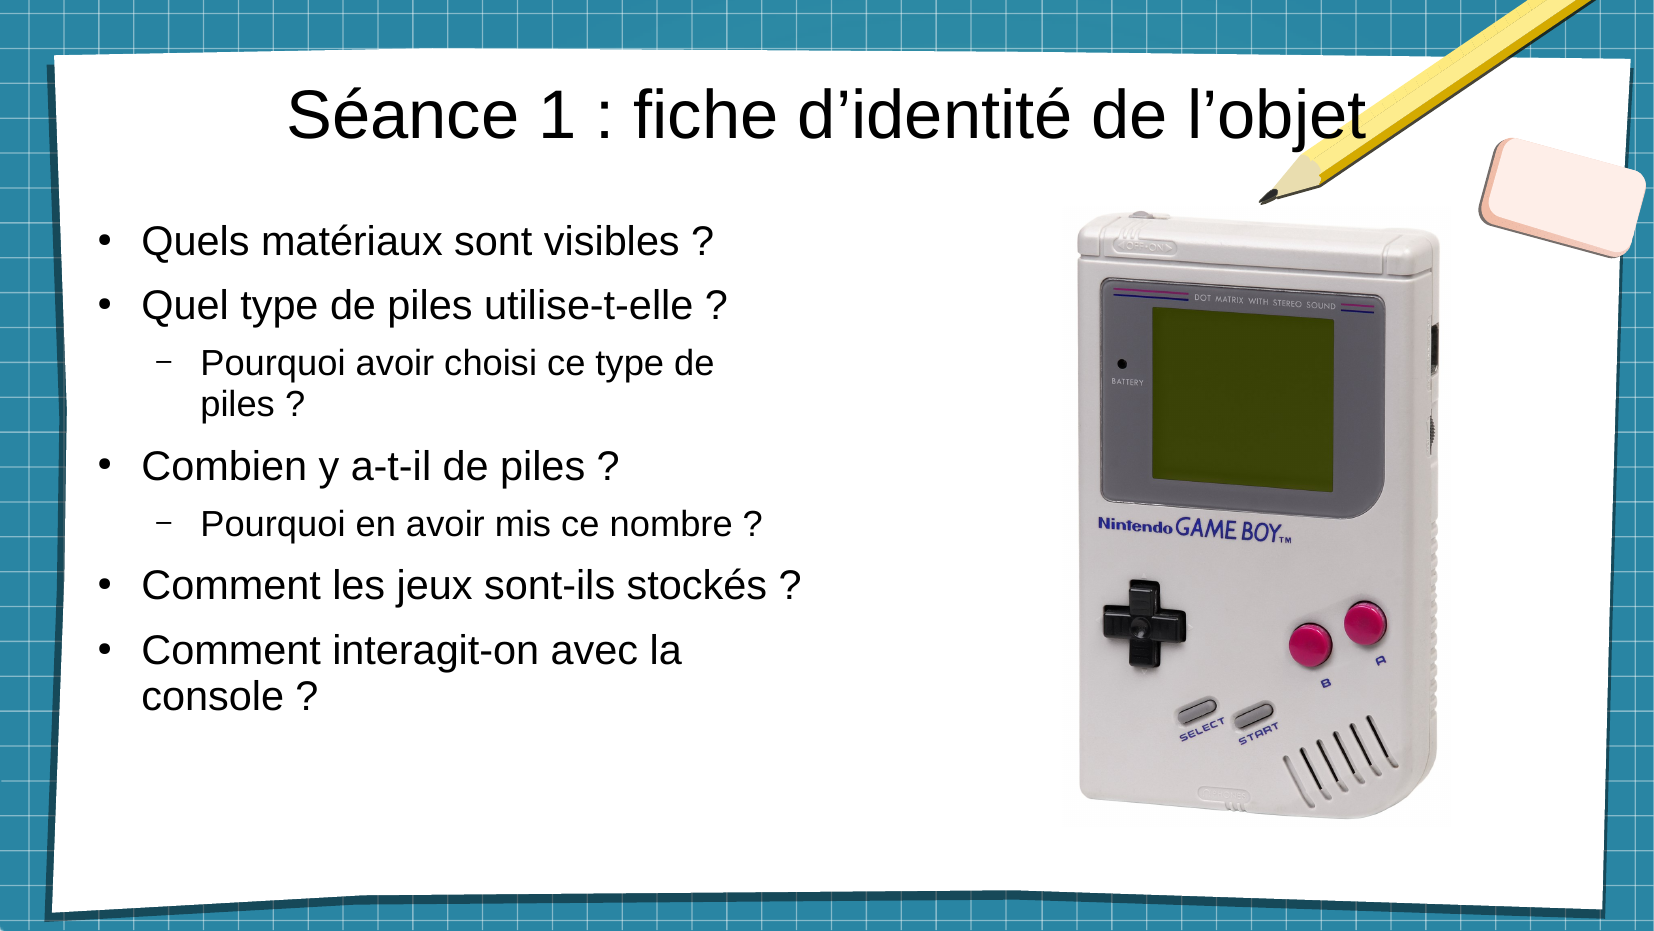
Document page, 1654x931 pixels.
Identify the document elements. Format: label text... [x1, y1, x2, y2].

list Quels matériaux sont visibles ? Quel type de piles utilise-t-elle ? Pourquoi avoir choisi ce type de piles ? Combien y a-t-il de piles ? Pourquoi en avoir mis ce nombre ? Comment les jeux sont-ils stockés ? Comment interagit-on avec la console ? [82, 217, 809, 758]
title Séance 1 : fiche d’identité de l’objet [82, 37, 1571, 193]
picture [1062, 206, 1451, 827]
